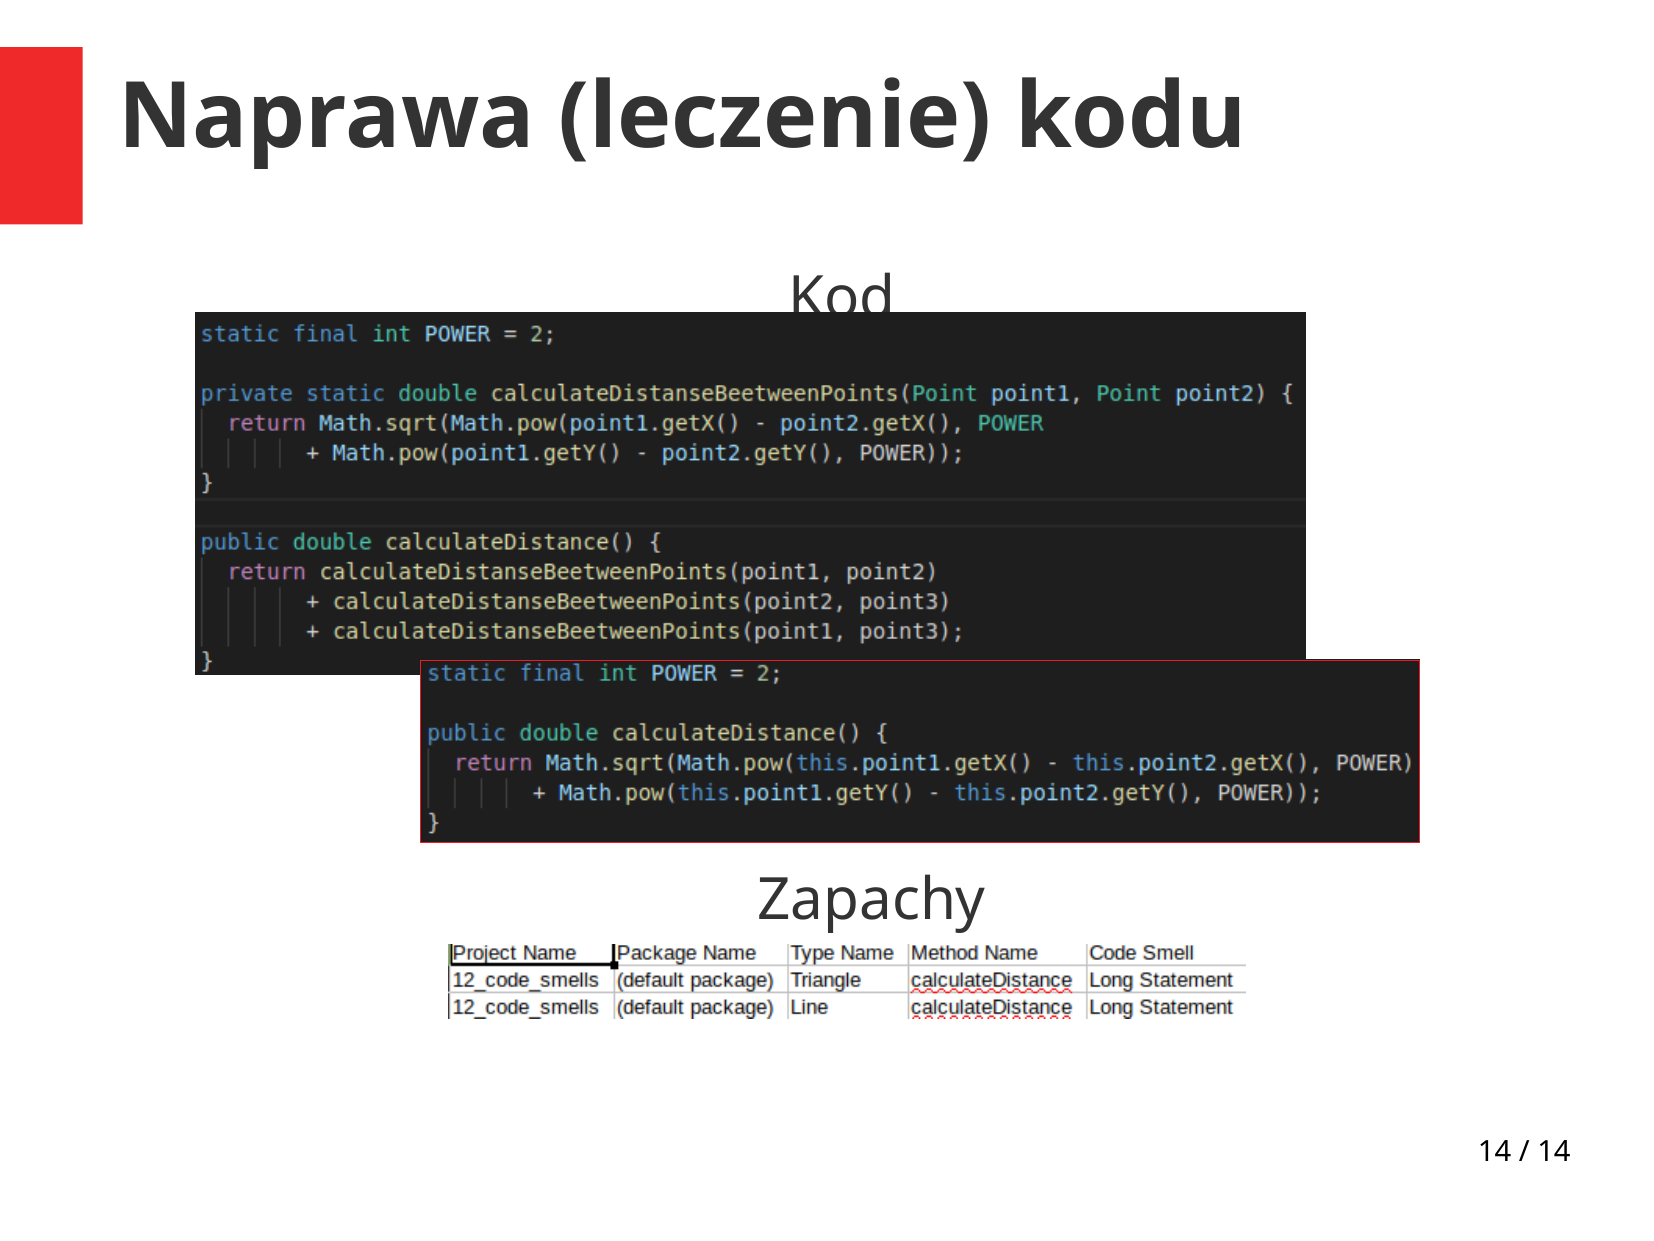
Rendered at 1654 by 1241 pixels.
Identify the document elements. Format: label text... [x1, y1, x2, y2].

list Kod [97, 255, 1516, 599]
title Naprawa (leczenie) kodu [118, 49, 1571, 157]
picture [195, 312, 1420, 843]
picture [448, 944, 1246, 1019]
list Zapachy [127, 856, 1546, 1201]
